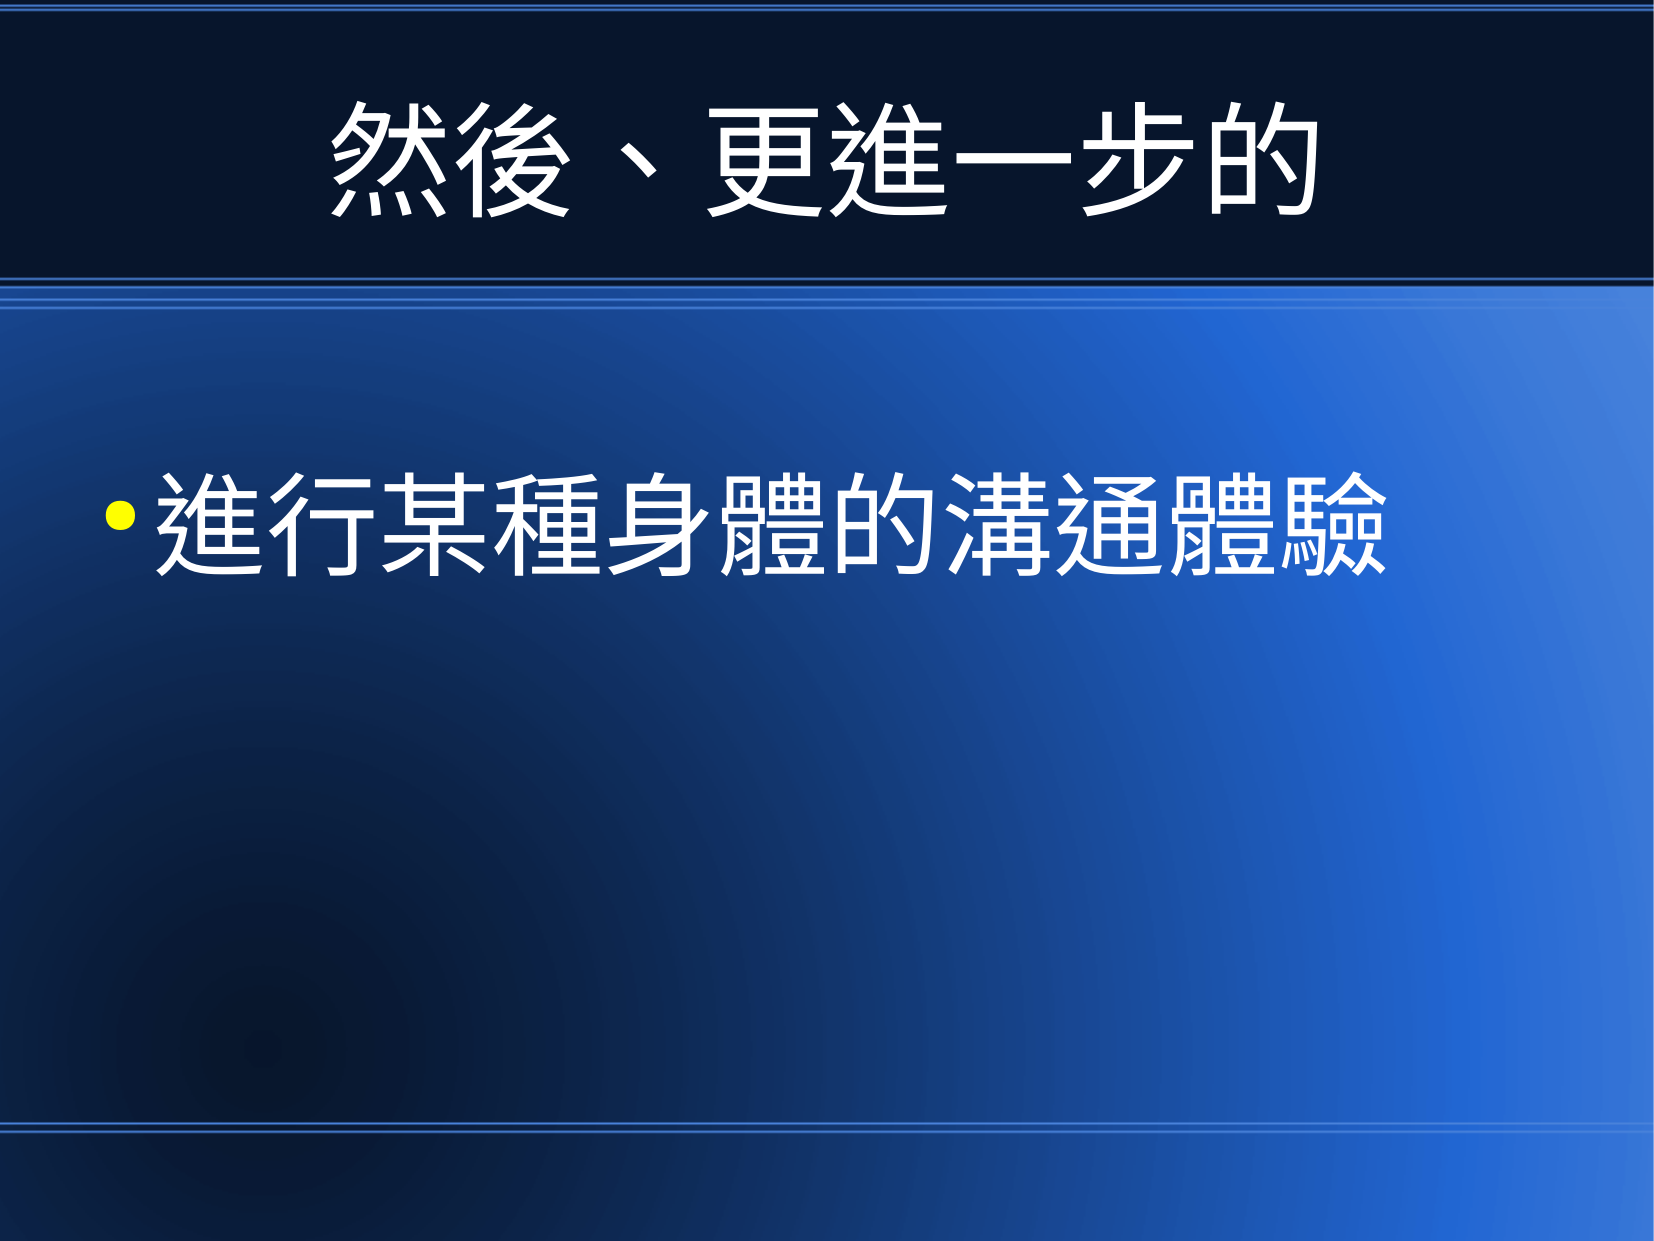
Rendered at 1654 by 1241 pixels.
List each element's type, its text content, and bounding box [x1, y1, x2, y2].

title 然後、更進一步的 [82, 49, 1571, 257]
picture [0, 0, 1654, 1241]
list 進行某種身體的溝通體驗 [82, 355, 1571, 1241]
